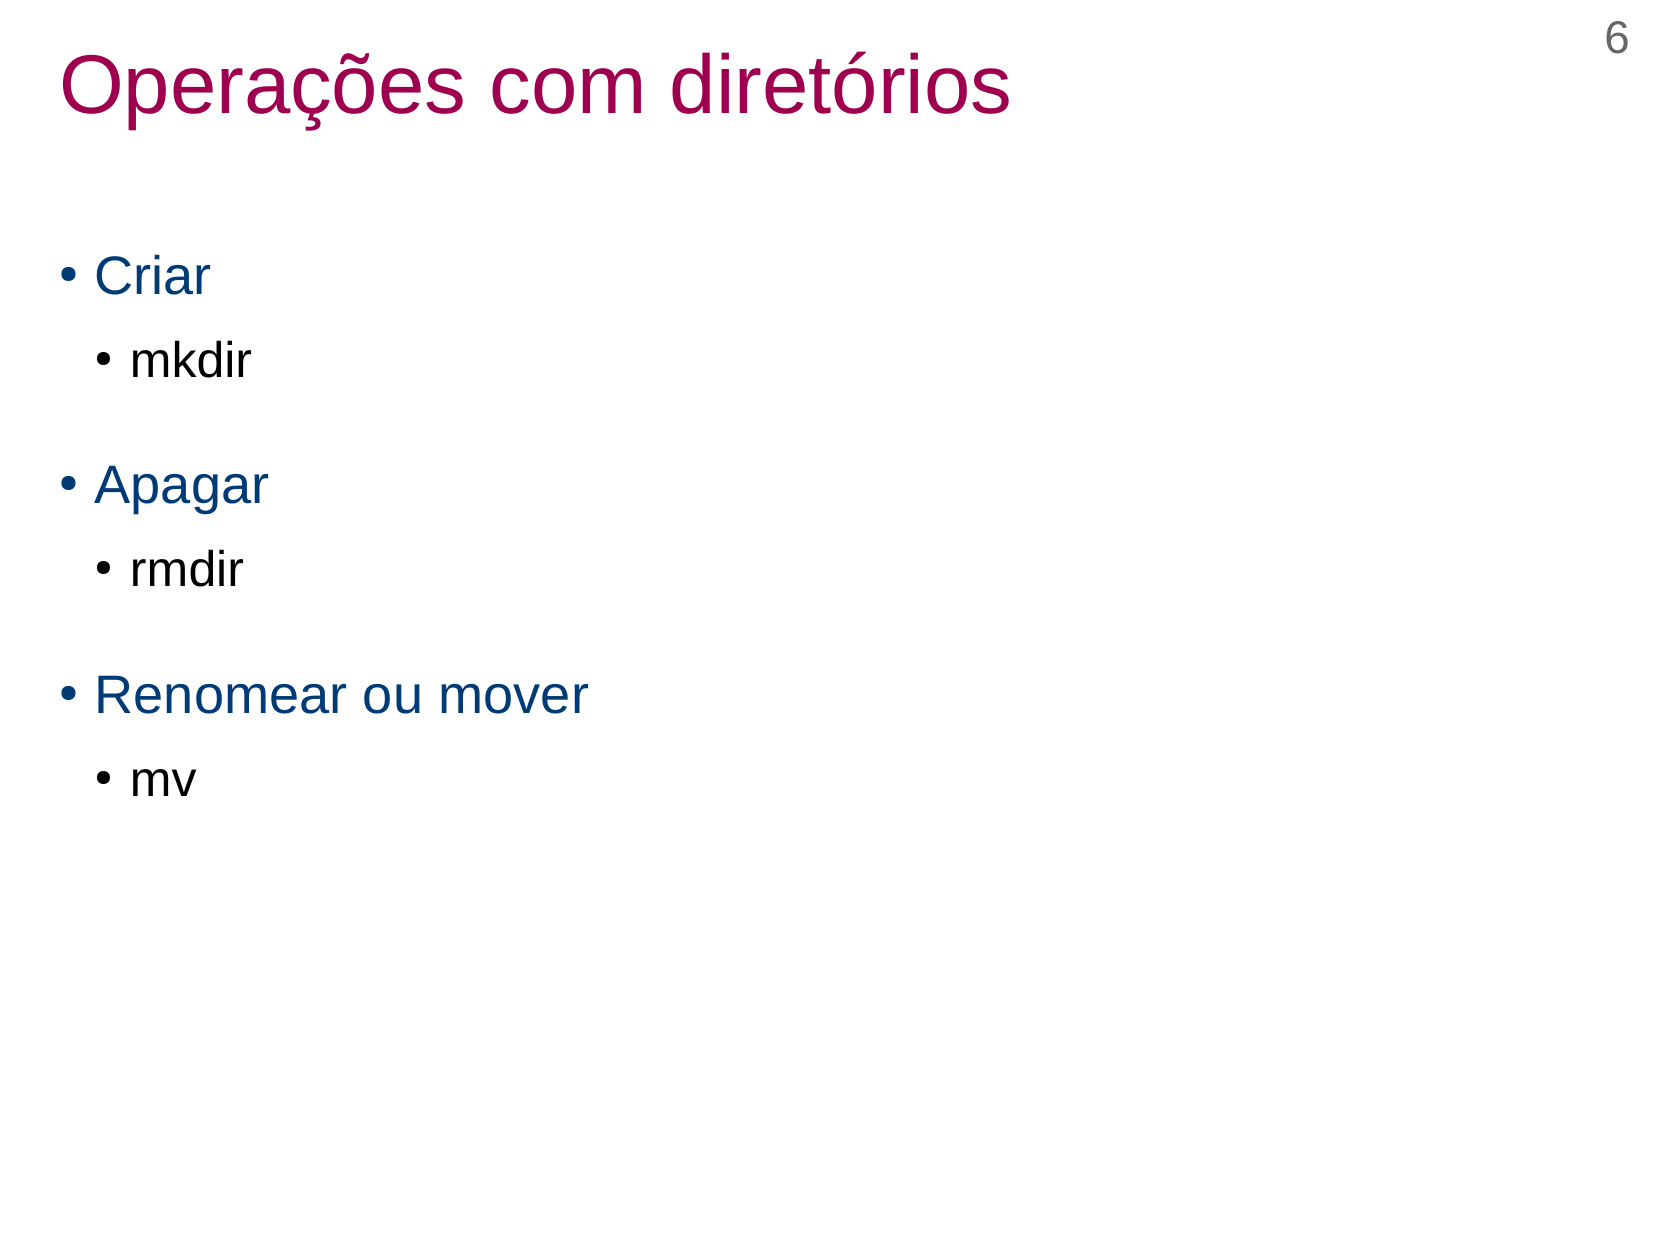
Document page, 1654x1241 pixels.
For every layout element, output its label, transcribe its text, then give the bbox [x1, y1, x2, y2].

list Criar mkdir Apagar rmdir Renomear ou mover mv [59, 236, 1595, 1211]
title Operações com diretórios [59, 29, 1595, 148]
